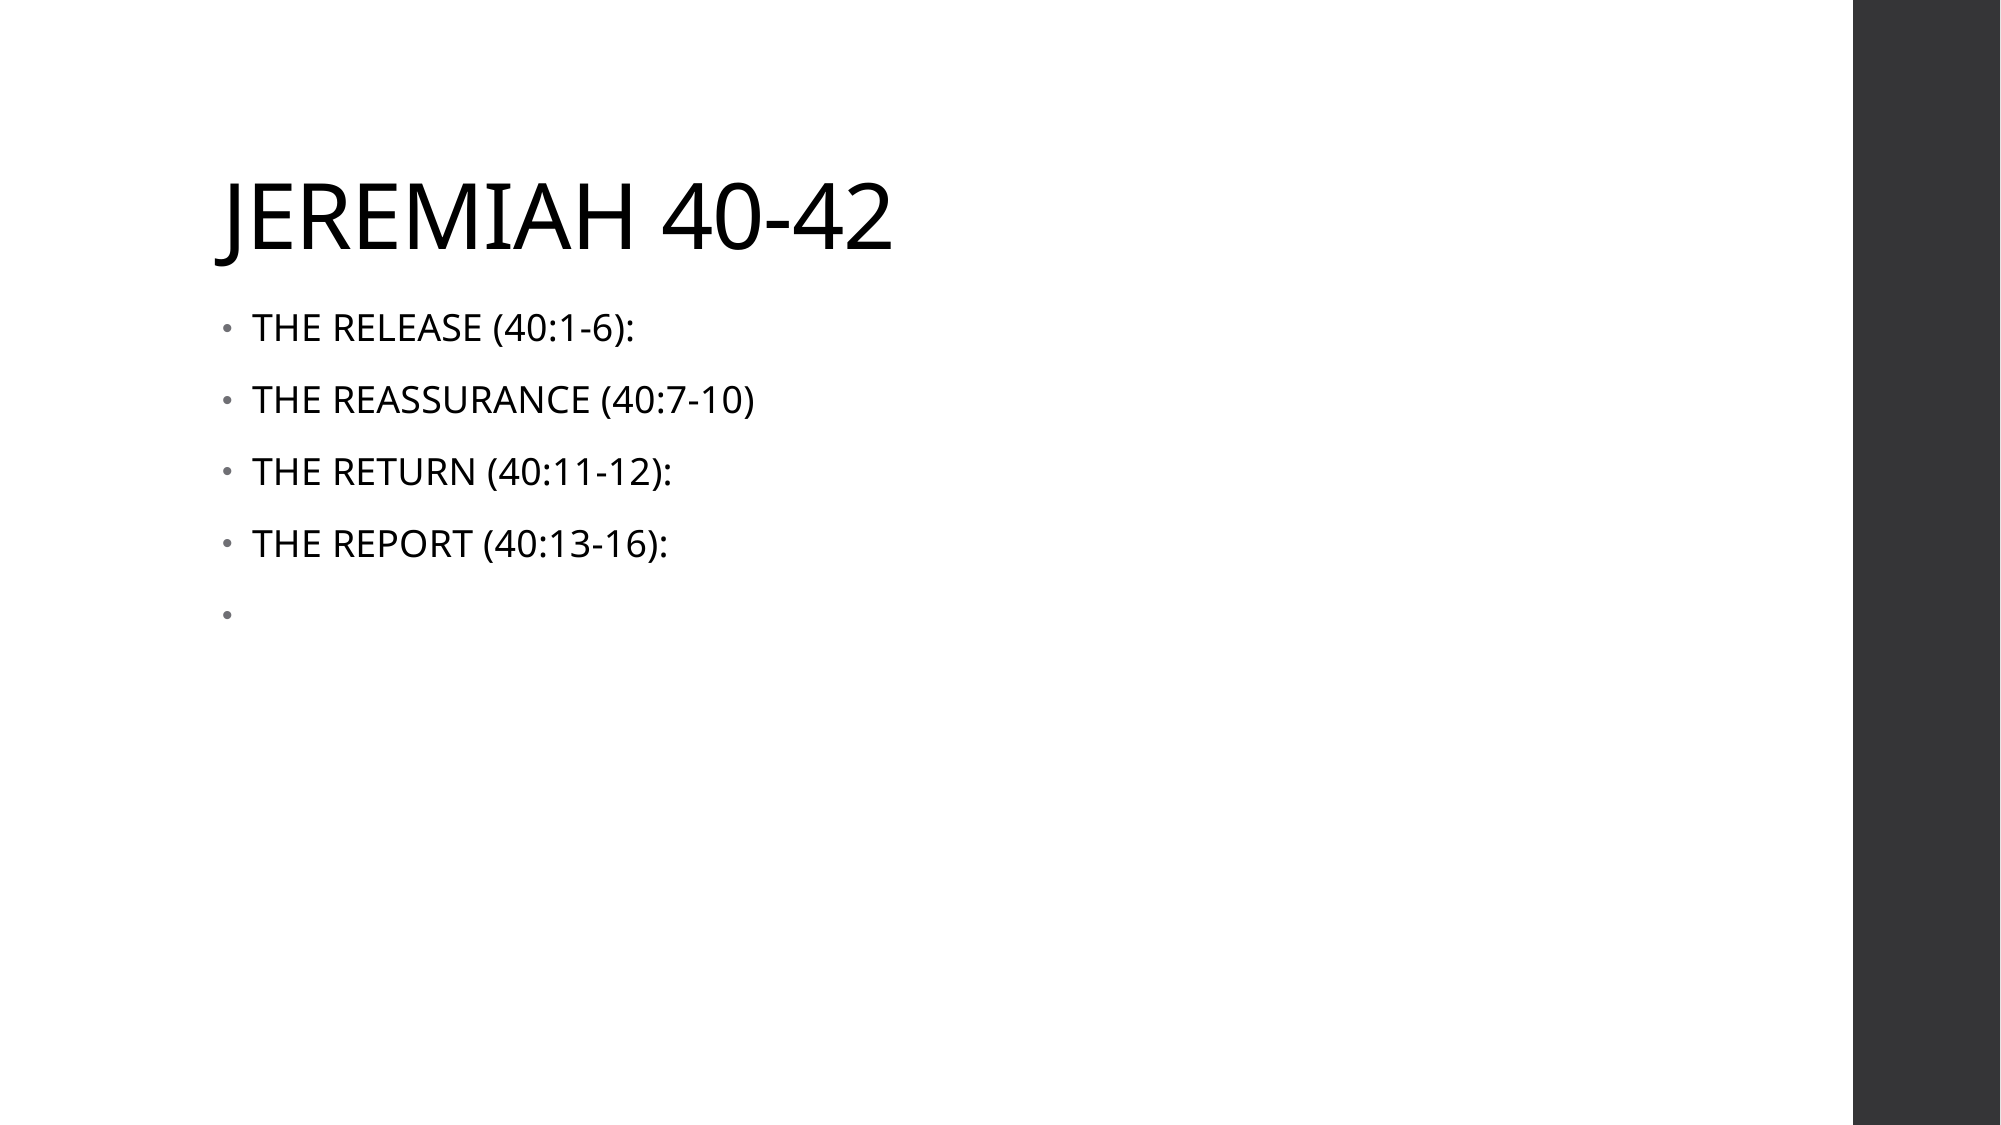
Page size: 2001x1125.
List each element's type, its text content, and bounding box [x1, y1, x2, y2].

list THE RELEASE (40:1-6): THE REASSURANCE (40:7-10) THE RETURN (40:11-12): THE REPORT (40:13-16): [206, 299, 1617, 1014]
title JEREMIAH 40-42 [206, 60, 1797, 278]
